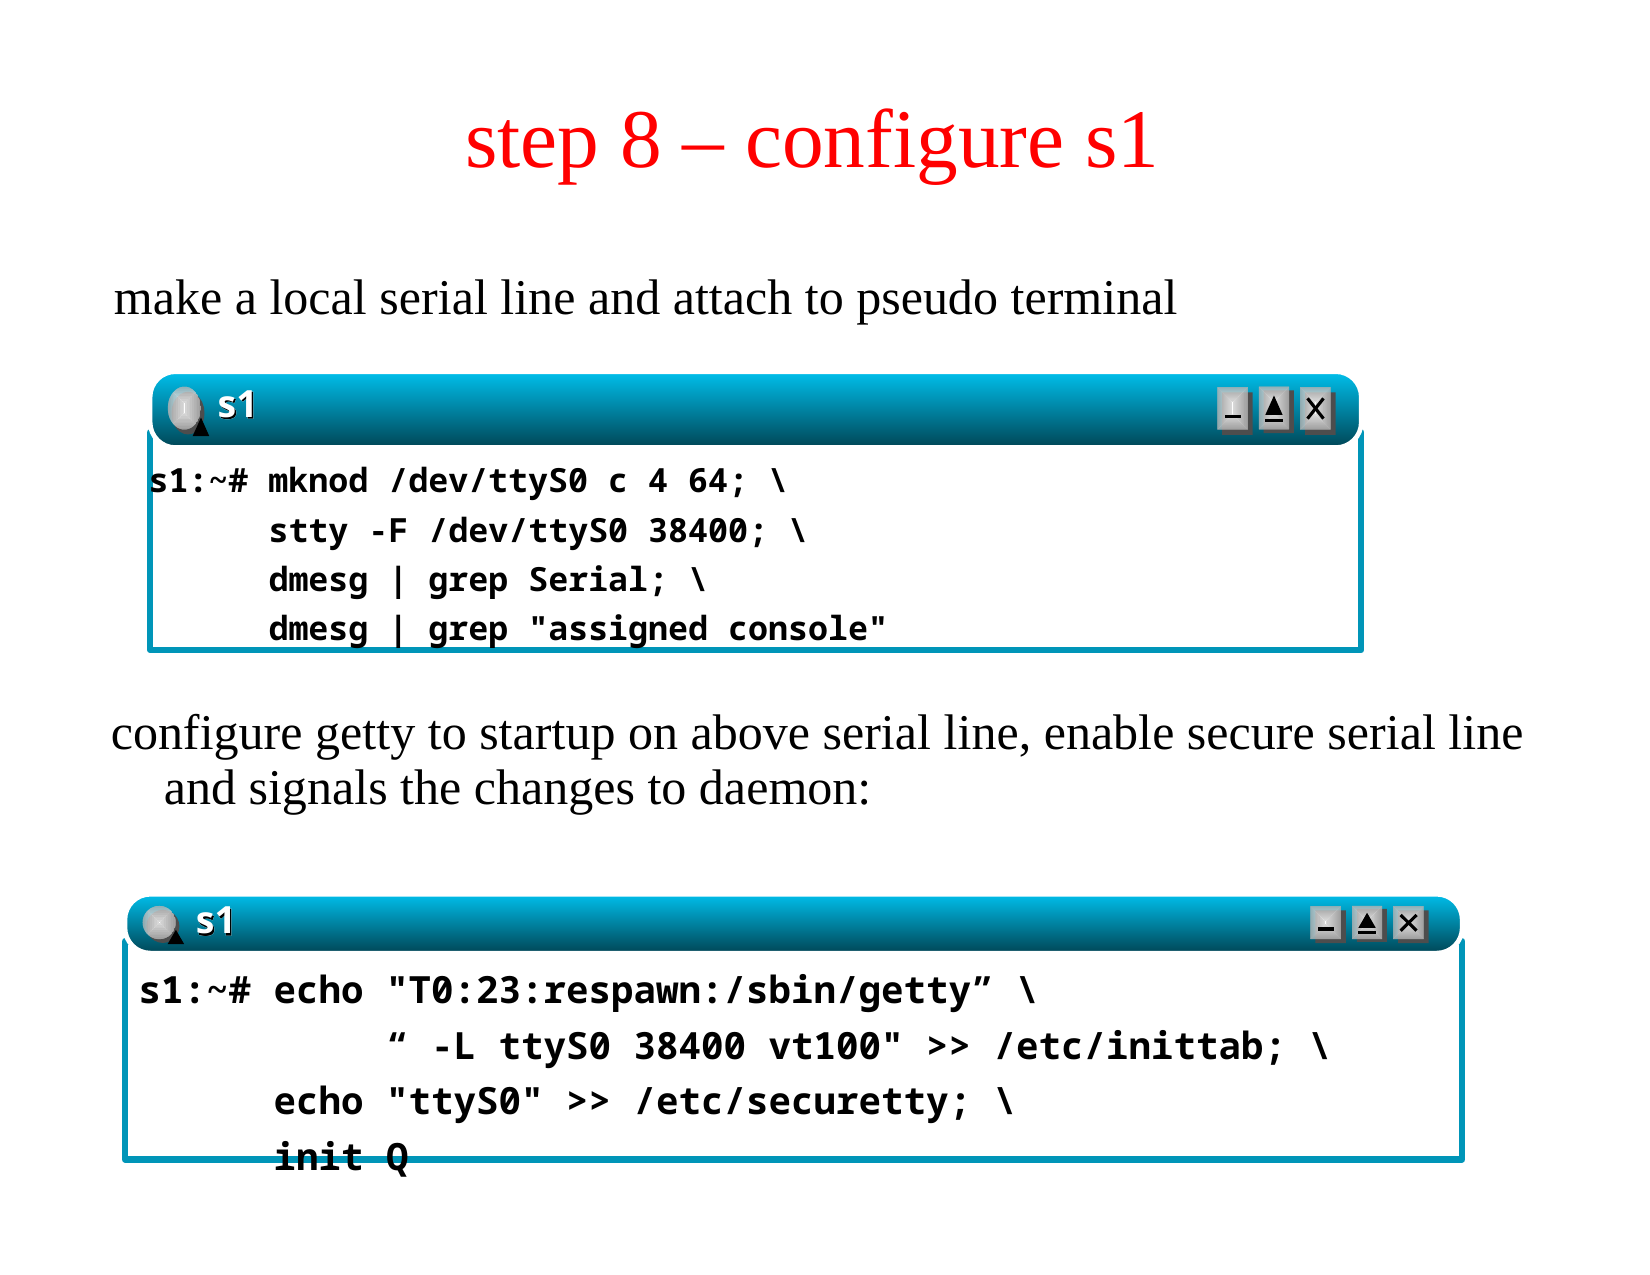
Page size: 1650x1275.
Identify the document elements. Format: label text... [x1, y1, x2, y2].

text_box s1:~# echo "T0:23:respawn:/sbin/getty” \ “ -L ttyS0 38400 vt100" >> /etc/inittab; \ echo "ttyS0" >> /etc/securetty; \ init Q [126, 953, 1463, 1158]
text_box s1:~# mknod /dev/ttyS0 c 4 64; \ stty -F /dev/ttyS0 38400; \ dmesg | grep Serial; \ dmesg | grep "assigned console" [136, 447, 1346, 663]
text_box configure getty to startup on above serial line, enable secure serial line and signals the changes to daemon: [78, 696, 1541, 1132]
text_box make a local serial line and attach to pseudo terminal [81, 262, 1544, 697]
text_box [124, 894, 195, 954]
text_box [150, 371, 1362, 448]
text_box step 8 – configure s1 [81, 45, 1545, 233]
text_box s1 [217, 377, 626, 454]
text_box [604, 894, 1463, 954]
text_box s1 [195, 894, 604, 991]
